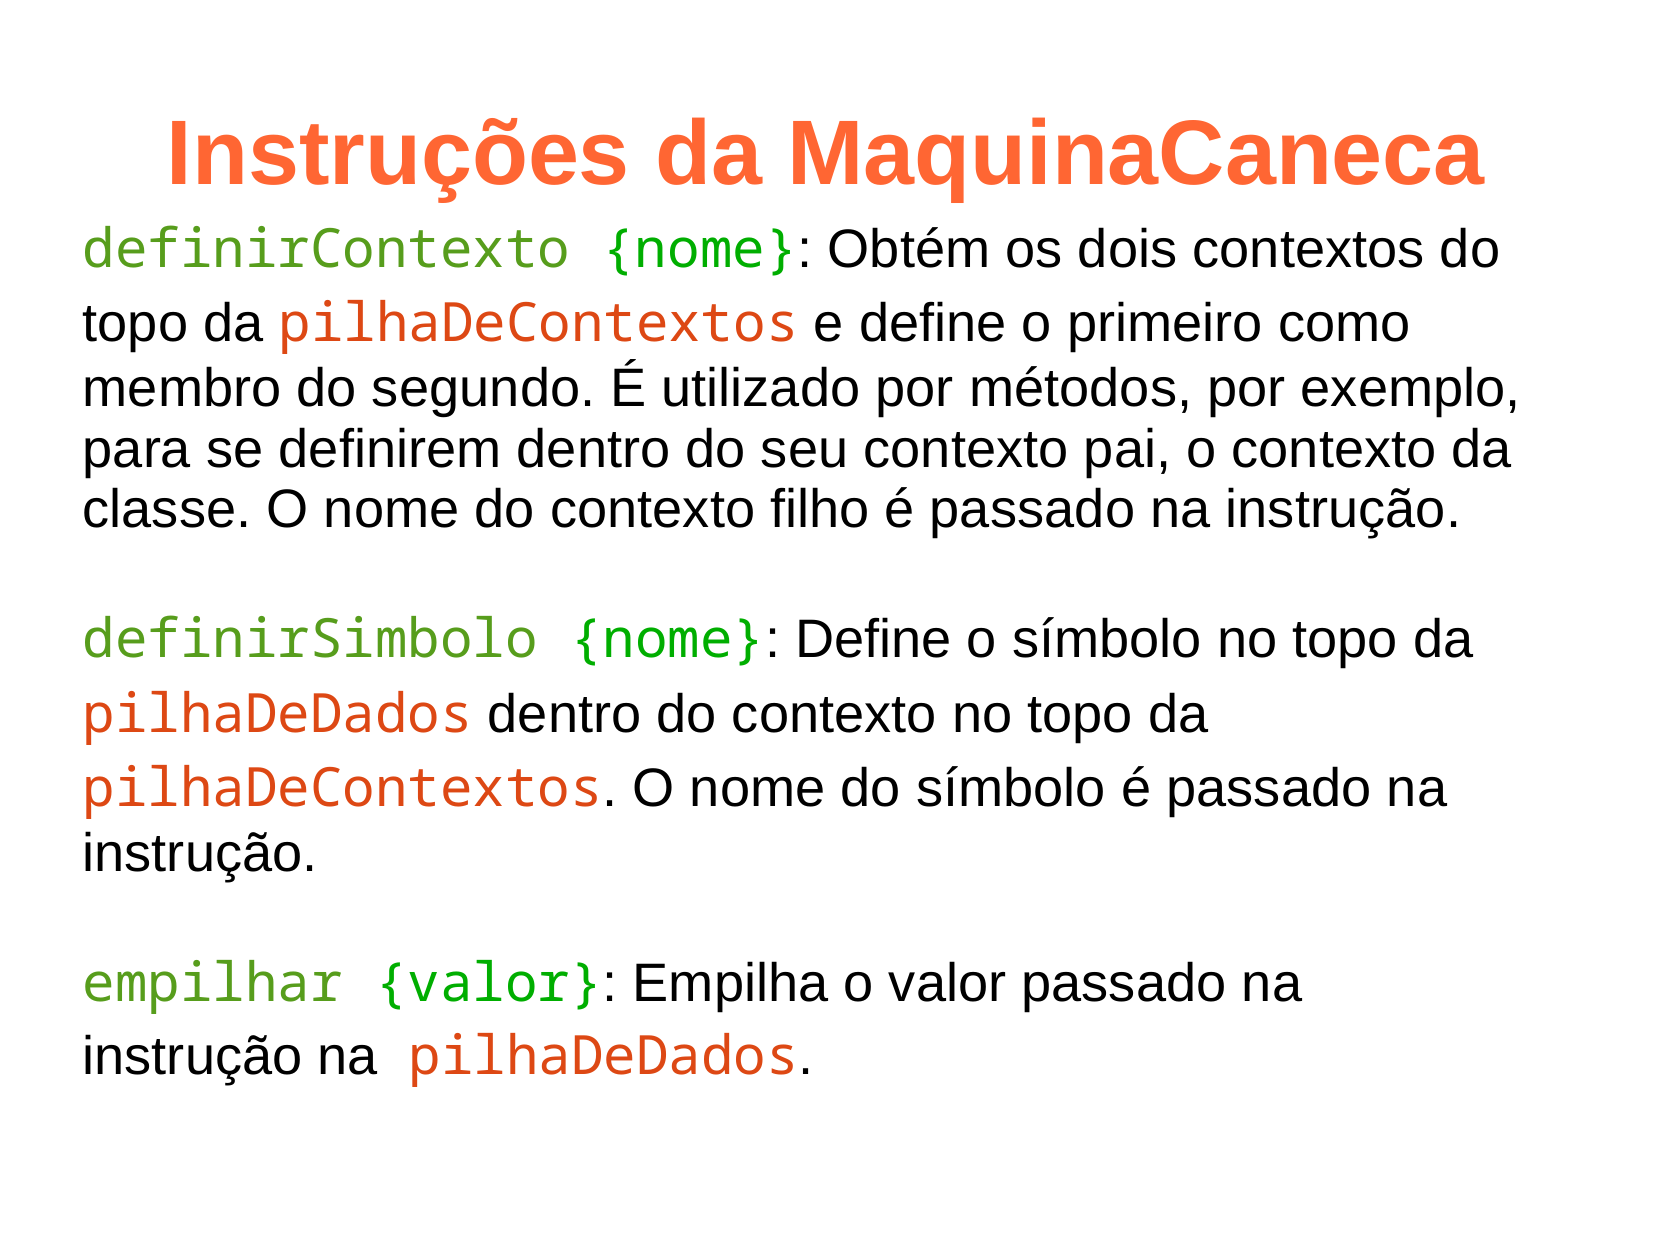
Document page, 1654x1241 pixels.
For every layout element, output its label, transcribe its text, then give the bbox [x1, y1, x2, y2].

subtitle definirContexto {nome}: Obtém os dois contextos do topo da pilhaDeContextos e define o primeiro como membro do segundo. É utilizado por métodos, por exemplo, para se definirem dentro do seu contexto pai, o contexto da classe. O nome do contexto filho é passado na instrução. definirSimbolo {nome}: Define o símbolo no topo da pilhaDeDados dentro do contexto no topo da pilhaDeContextos. O nome do símbolo é passado na instrução. empilhar {valor}: Empilha o valor passado na instrução na pilhaDeDados. [82, 240, 1538, 1061]
title Instruções da MaquinaCaneca [82, 49, 1571, 257]
